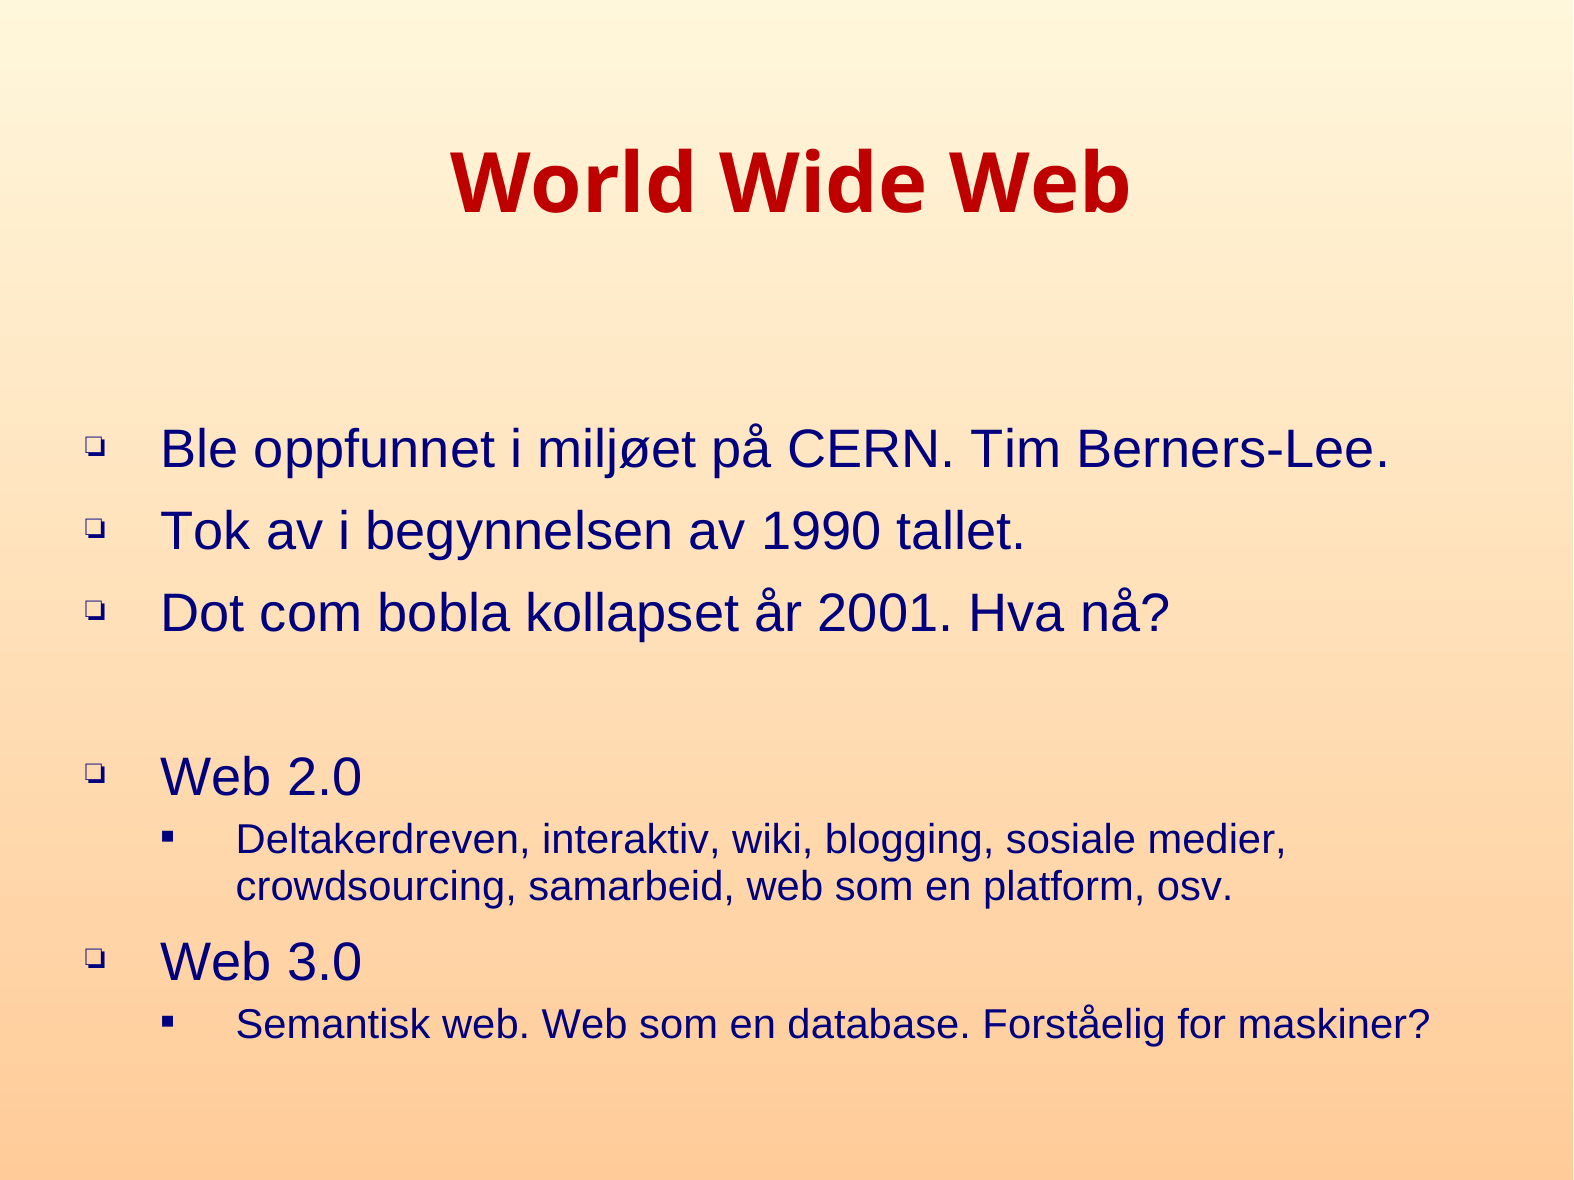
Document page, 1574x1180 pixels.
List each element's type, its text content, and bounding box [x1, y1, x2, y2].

list Ble oppfunnet i miljøet på CERN. Tim Berners-Lee. Tok av i begynnelsen av 1990 tallet. Dot com bobla kollapset år 2001. Hva nå? Web 2.0 Deltakerdreven, interaktiv, wiki, blogging, sosiale medier, crowdsourcing, samarbeid, web som en platform, osv. Web 3.0 Semantisk web. Web som en database. Forståelig for maskiner? [85, 336, 1539, 1170]
title World Wide Web [39, 54, 1543, 309]
